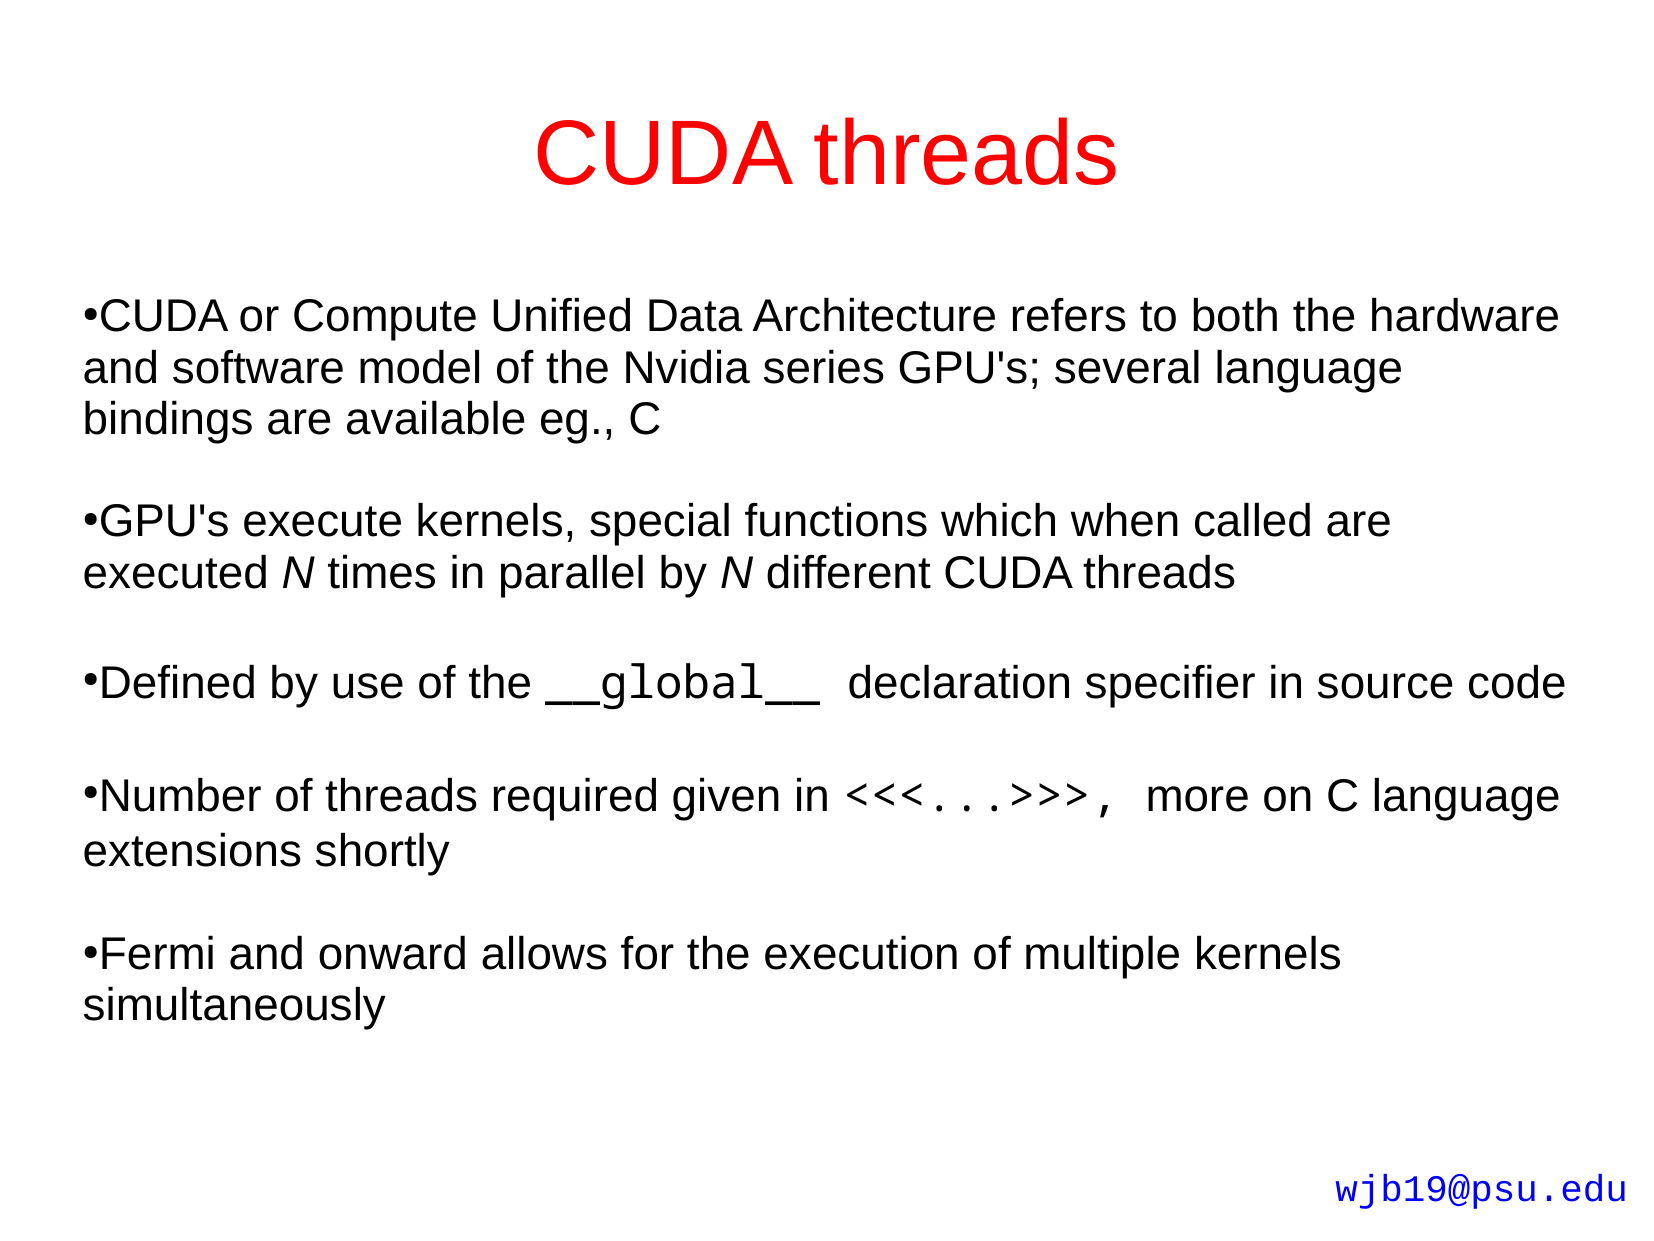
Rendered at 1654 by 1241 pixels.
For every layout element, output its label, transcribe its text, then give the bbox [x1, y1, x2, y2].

subtitle CUDA or Compute Unified Data Architecture refers to both the hardware and software model of the Nvidia series GPU's; several language bindings are available eg., C GPU's execute kernels, special functions which when called are executed N times in parallel by N different CUDA threads Defined by use of the __global__ declaration specifier in source code Number of threads required given in <<<...>>>, more on C language extensions shortly Fermi and onward allows for the execution of multiple kernels simultaneously [82, 290, 1571, 1109]
text_box wjb19@psu.edu [1320, 1162, 1643, 1220]
title CUDA threads [82, 49, 1571, 257]
